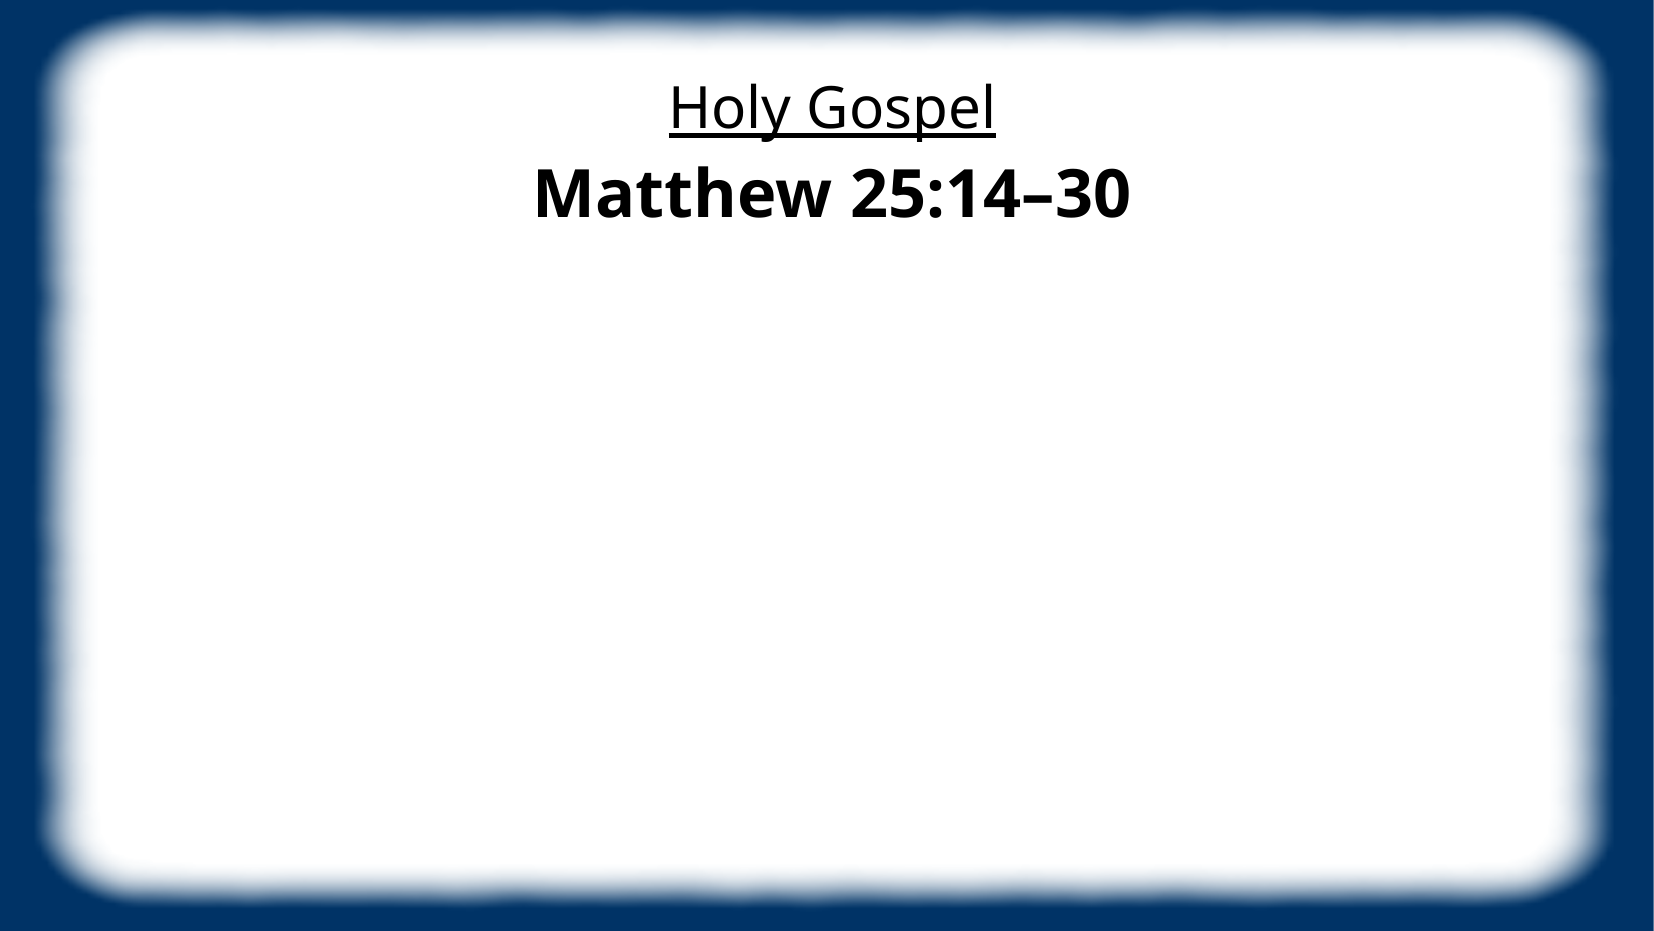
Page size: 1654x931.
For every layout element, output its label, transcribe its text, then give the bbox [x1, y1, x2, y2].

text_box Holy Gospel Matthew 25:14–30 [105, 59, 1561, 241]
picture [0, 0, 1654, 931]
